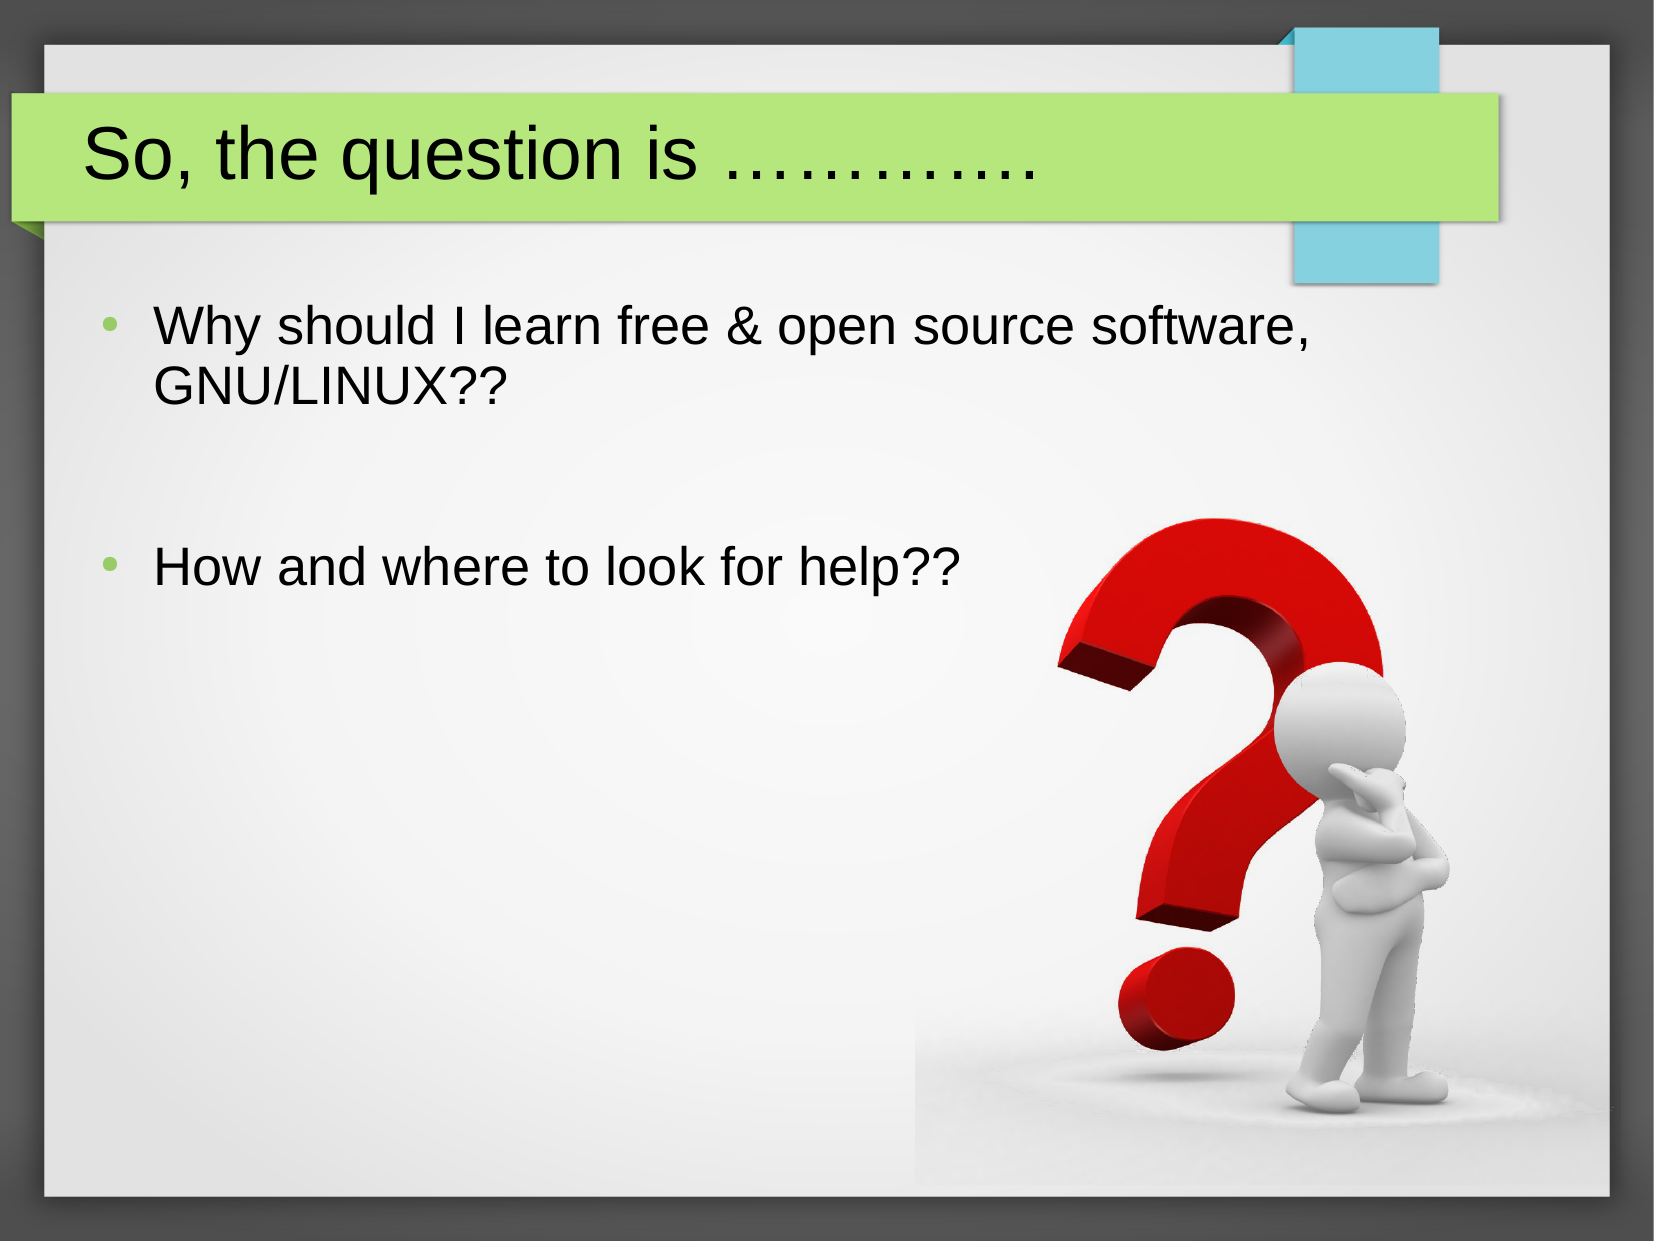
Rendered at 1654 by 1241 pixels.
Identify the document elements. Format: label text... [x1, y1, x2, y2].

list Why should I learn free & open source software, GNU/LINUX?? How and where to look for help?? [82, 295, 1571, 1015]
picture [0, 0, 1654, 1241]
title So, the question is …………. [82, 94, 1264, 213]
